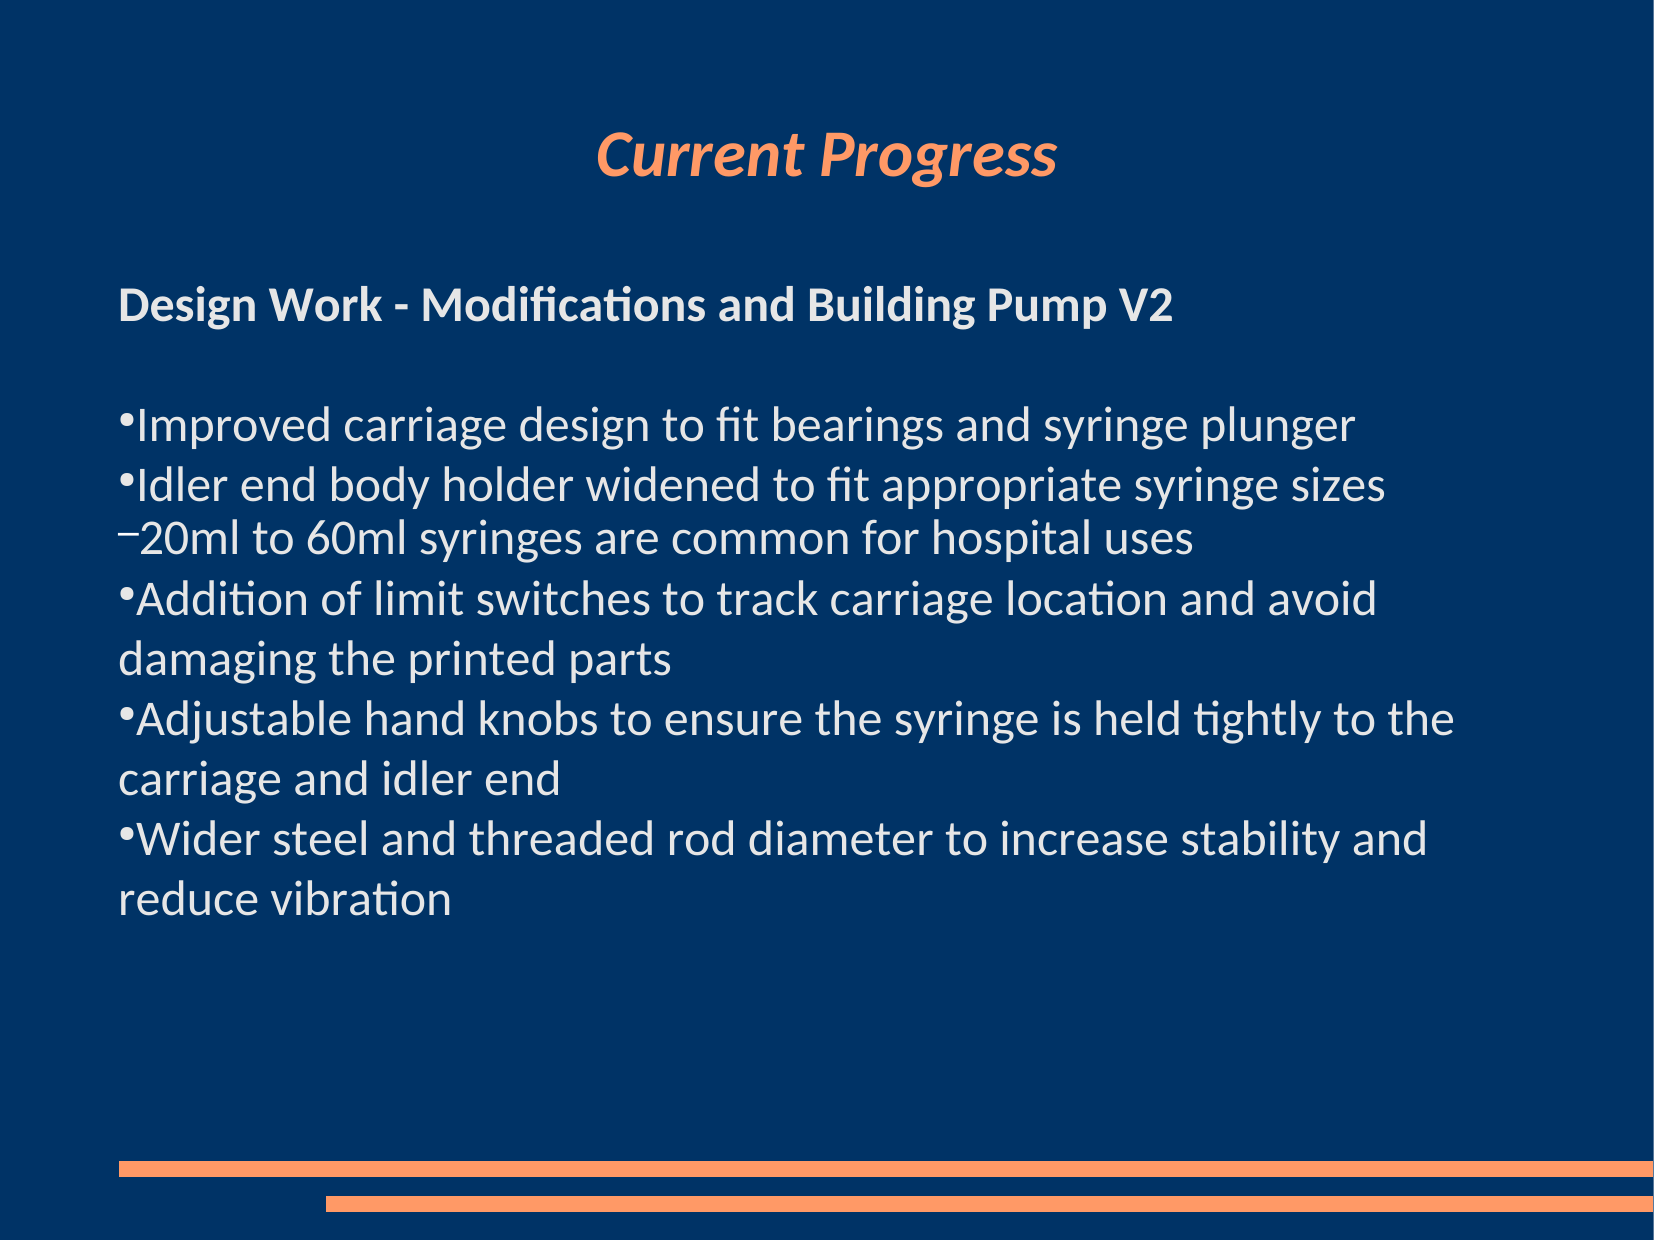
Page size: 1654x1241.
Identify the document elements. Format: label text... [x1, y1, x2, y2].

list Design Work - Modifications and Building Pump V2 Improved carriage design to fit bearings and syringe plunger Idler end body holder widened to fit appropriate syringe sizes 20ml to 60ml syringes are common for hospital uses Addition of limit switches to track carriage location and avoid damaging the printed parts Adjustable hand knobs to ensure the syringe is held tightly to the carriage and idler end Wider steel and threaded rod diameter to increase stability and reduce vibration [118, 271, 1558, 1160]
title Current Progress [121, 46, 1534, 254]
